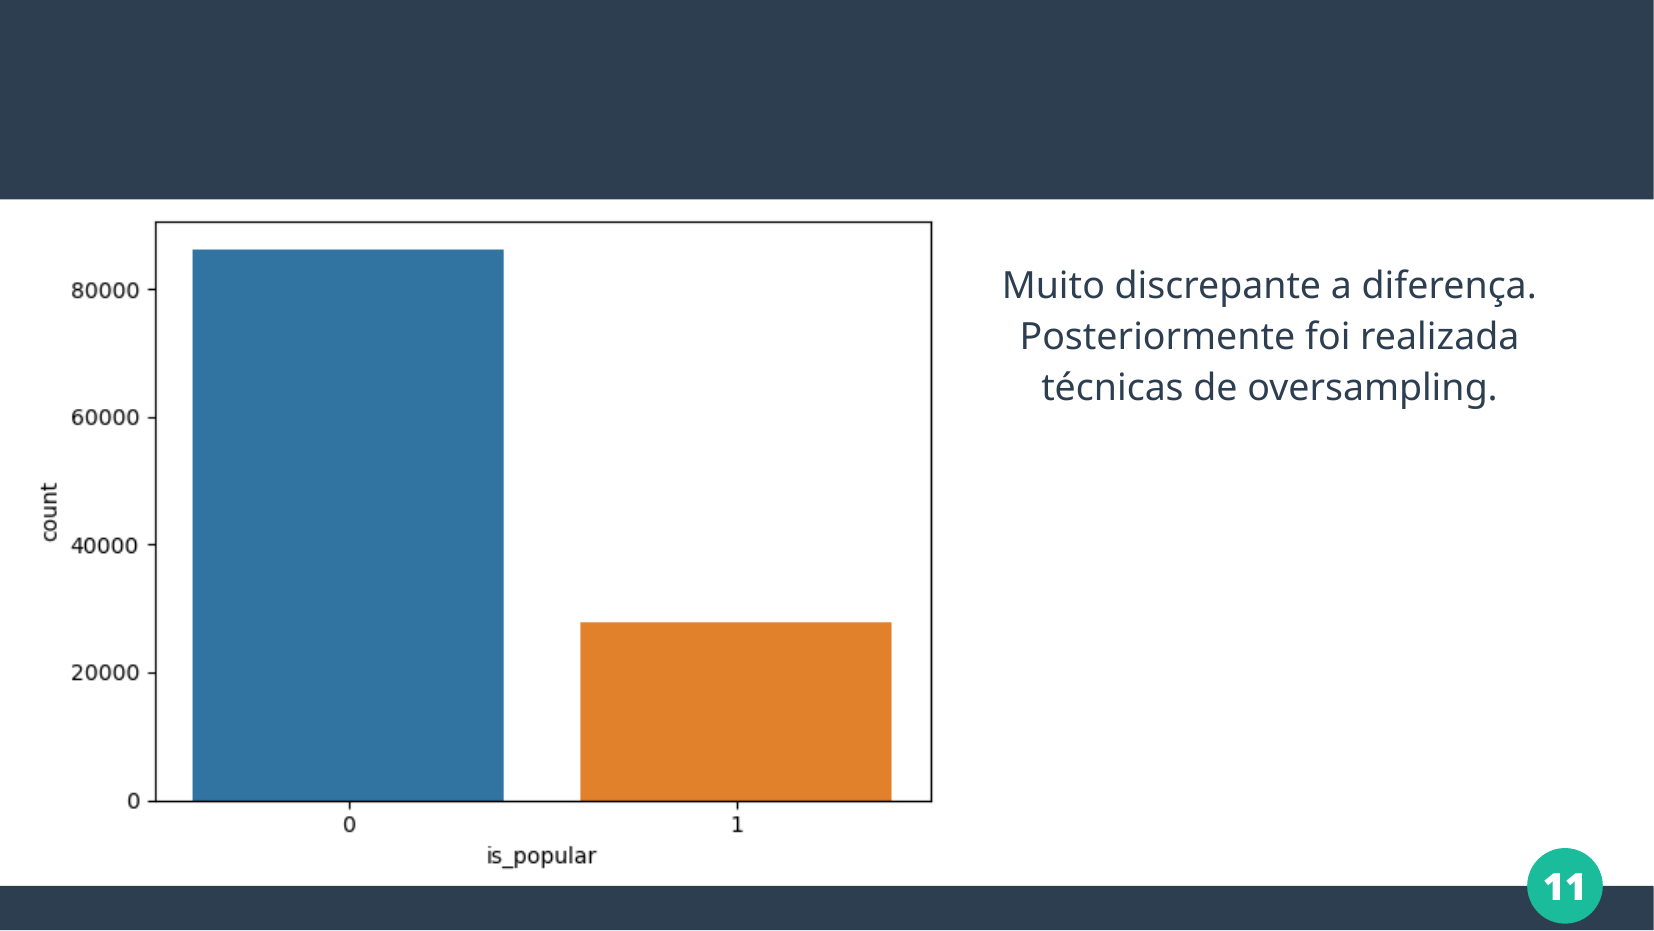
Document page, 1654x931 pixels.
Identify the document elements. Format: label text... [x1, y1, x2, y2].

picture [24, 206, 945, 884]
text_box Muito discrepante a diferença. Posteriormente foi realizada técnicas de oversampling. [944, 256, 1595, 414]
